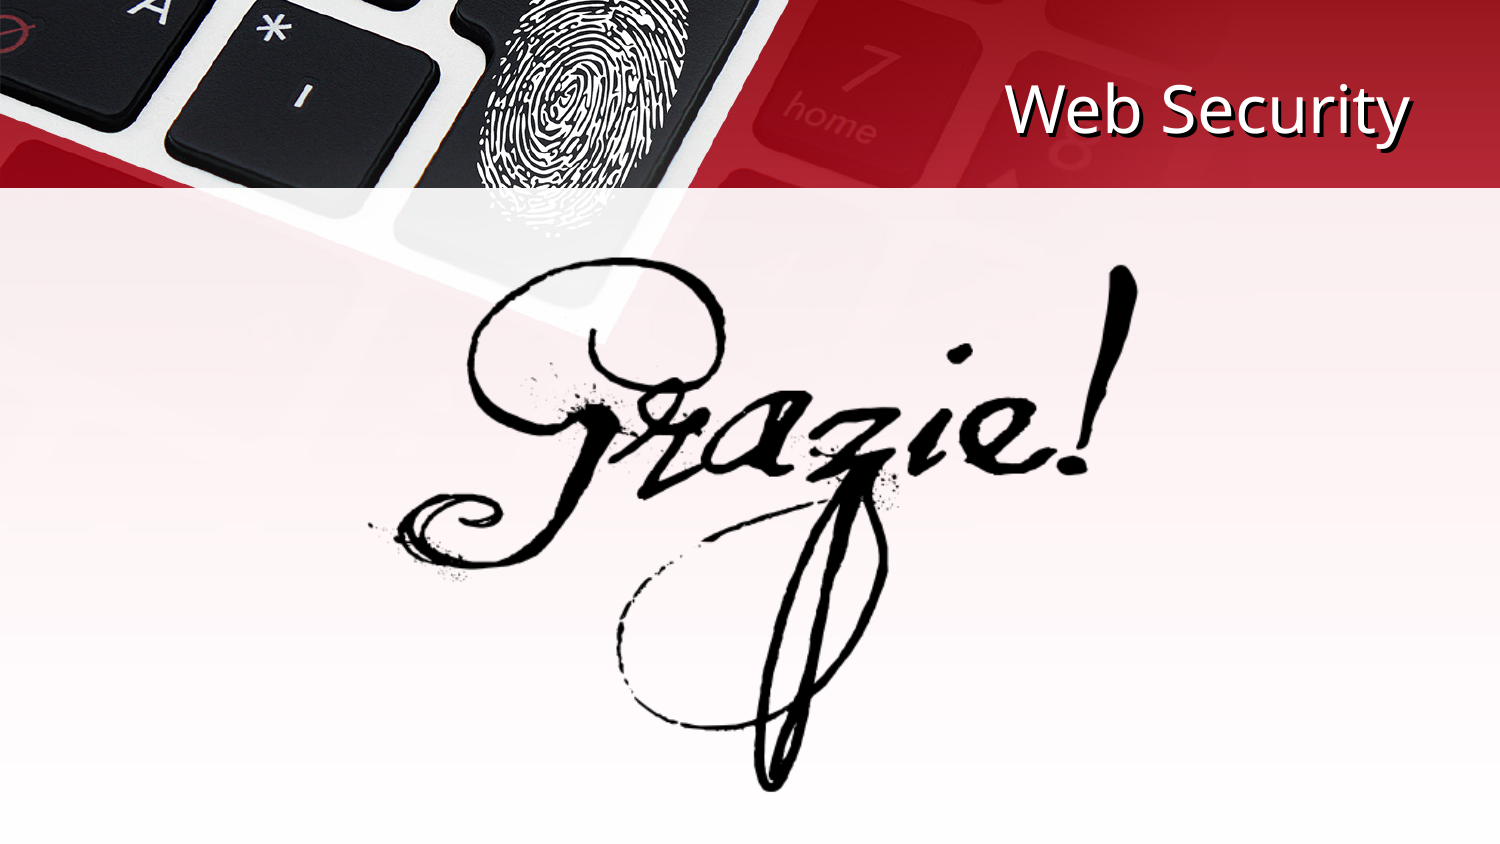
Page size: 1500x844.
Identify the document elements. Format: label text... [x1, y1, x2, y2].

title Web Security [73, 46, 1427, 168]
picture [0, 0, 1500, 844]
